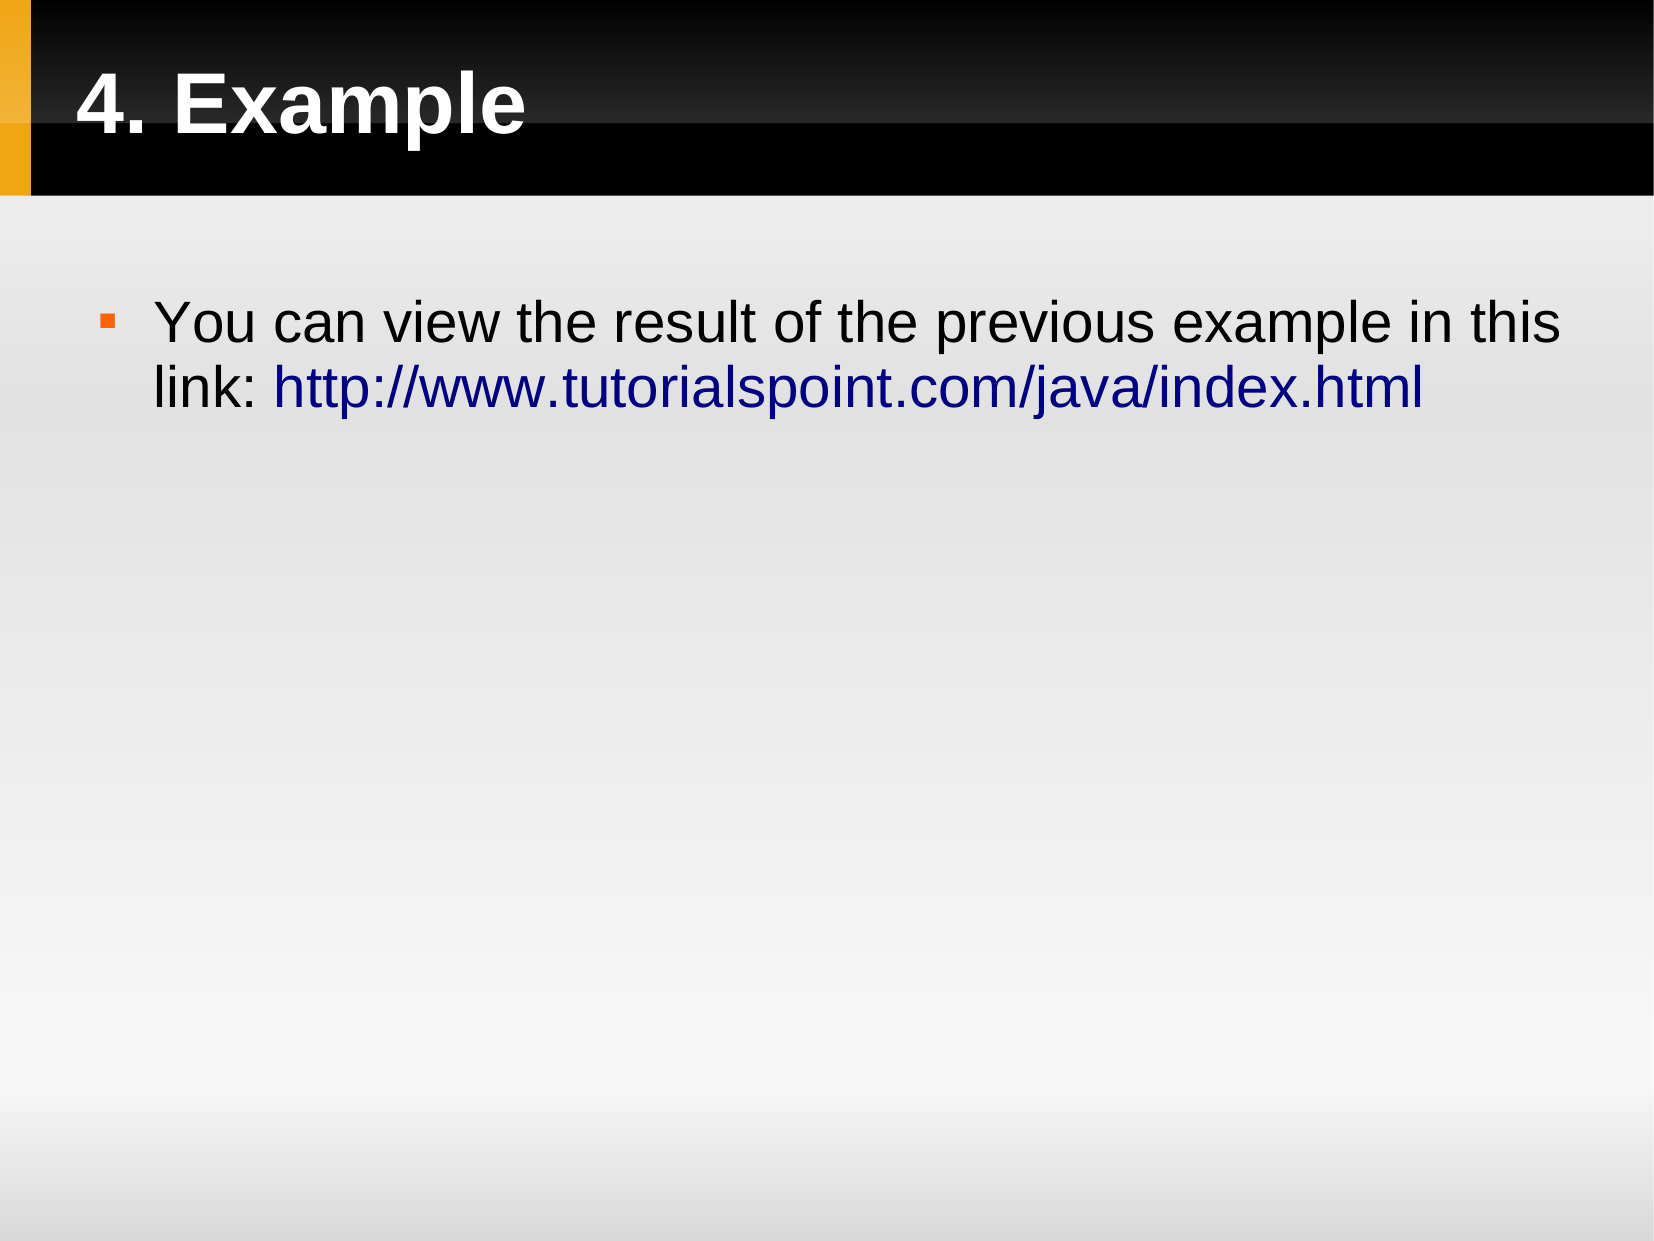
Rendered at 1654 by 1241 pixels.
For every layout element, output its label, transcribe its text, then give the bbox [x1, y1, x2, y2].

title 4. Example [76, 0, 1565, 208]
list You can view the result of the previous example in this link: http://www.tutorialspoint.com/java/index.html [82, 290, 1571, 1109]
picture [0, 0, 1654, 1241]
